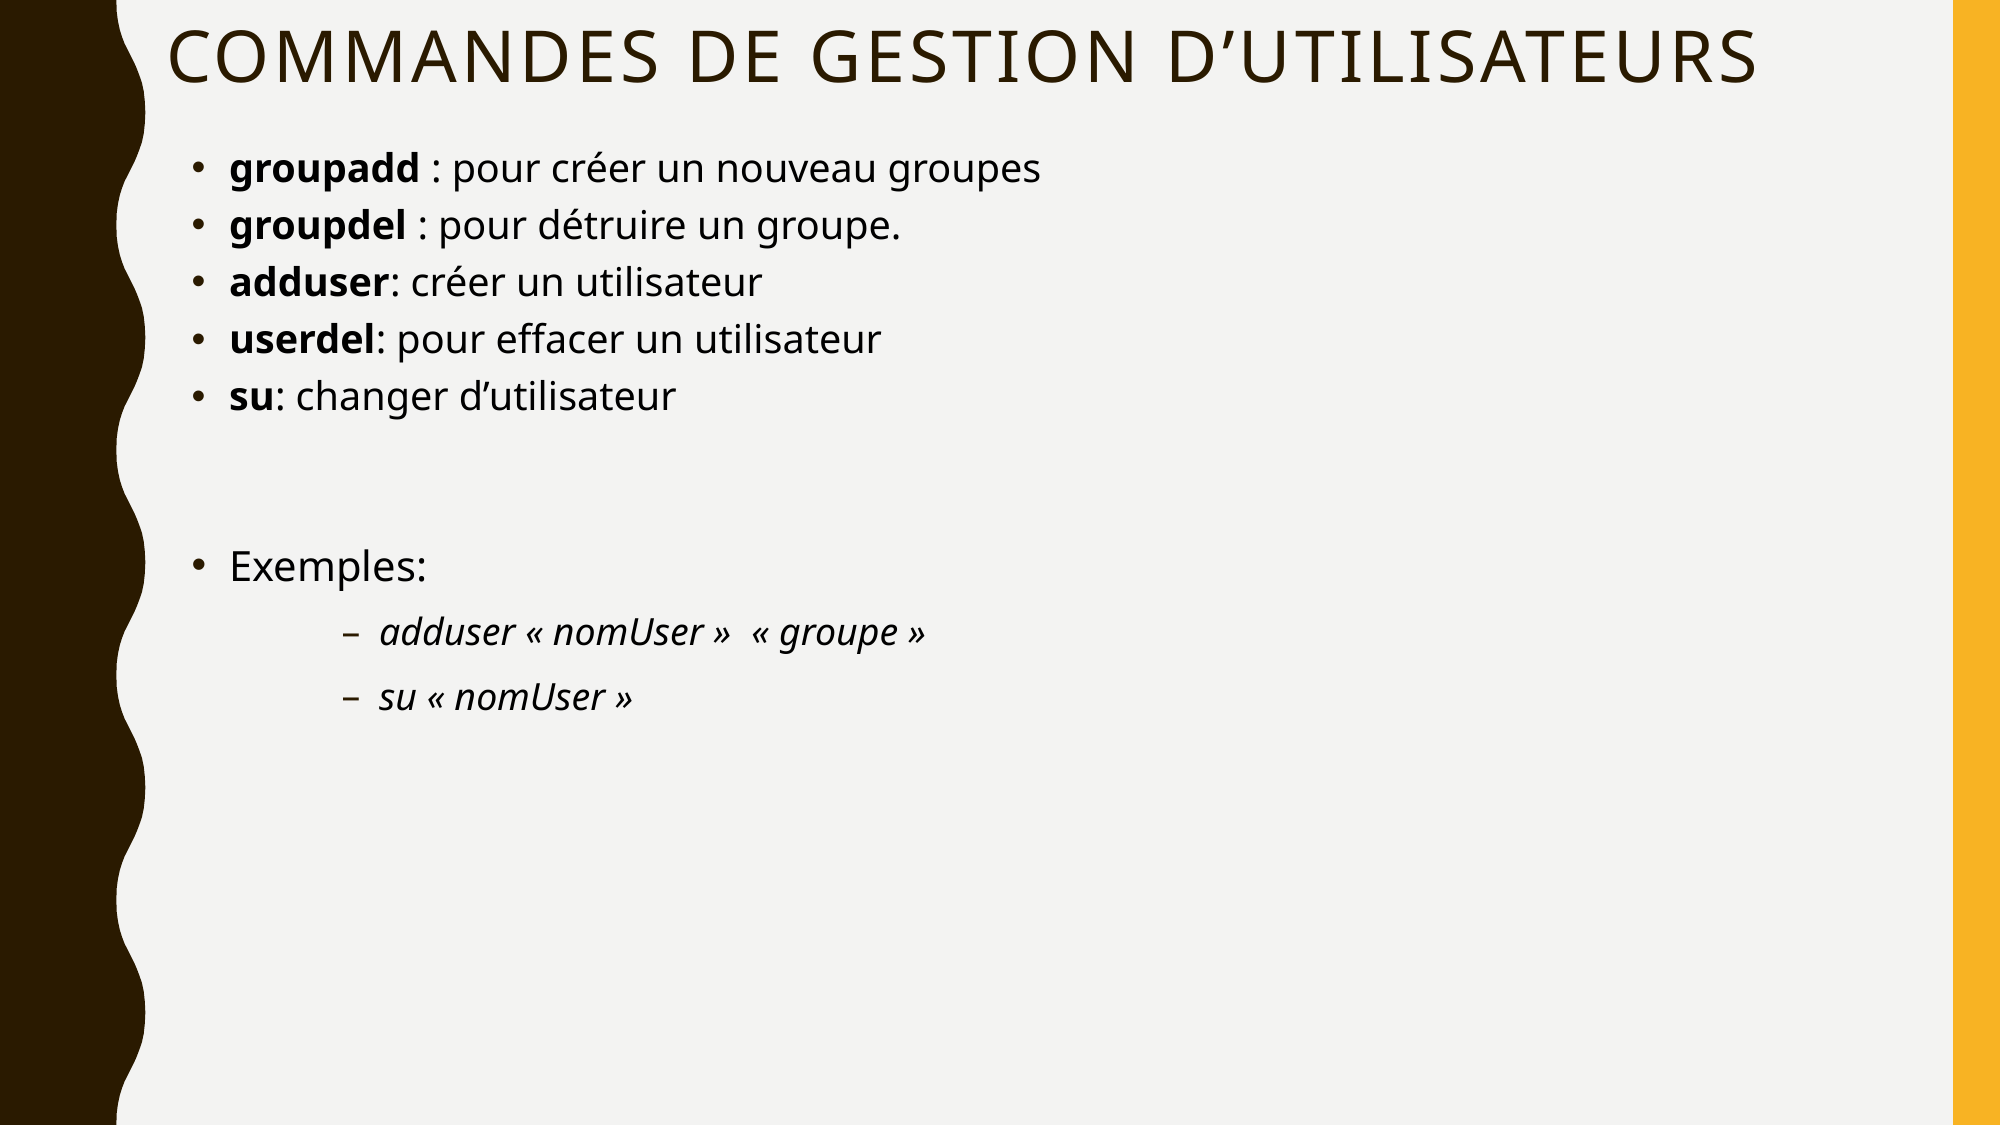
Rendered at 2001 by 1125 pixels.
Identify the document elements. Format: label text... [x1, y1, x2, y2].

title COMMANDES DE GESTION D’UTILISATEURS [151, 12, 1821, 122]
text_box Exemples: adduser « nomUser » « groupe » su « nomUser » [176, 526, 1847, 832]
list groupadd : pour créer un nouveau groupes groupdel : pour détruire un groupe. adduser: créer un utilisateur userdel: pour effacer un utilisateur su: changer d’utilisateur [176, 140, 1847, 446]
